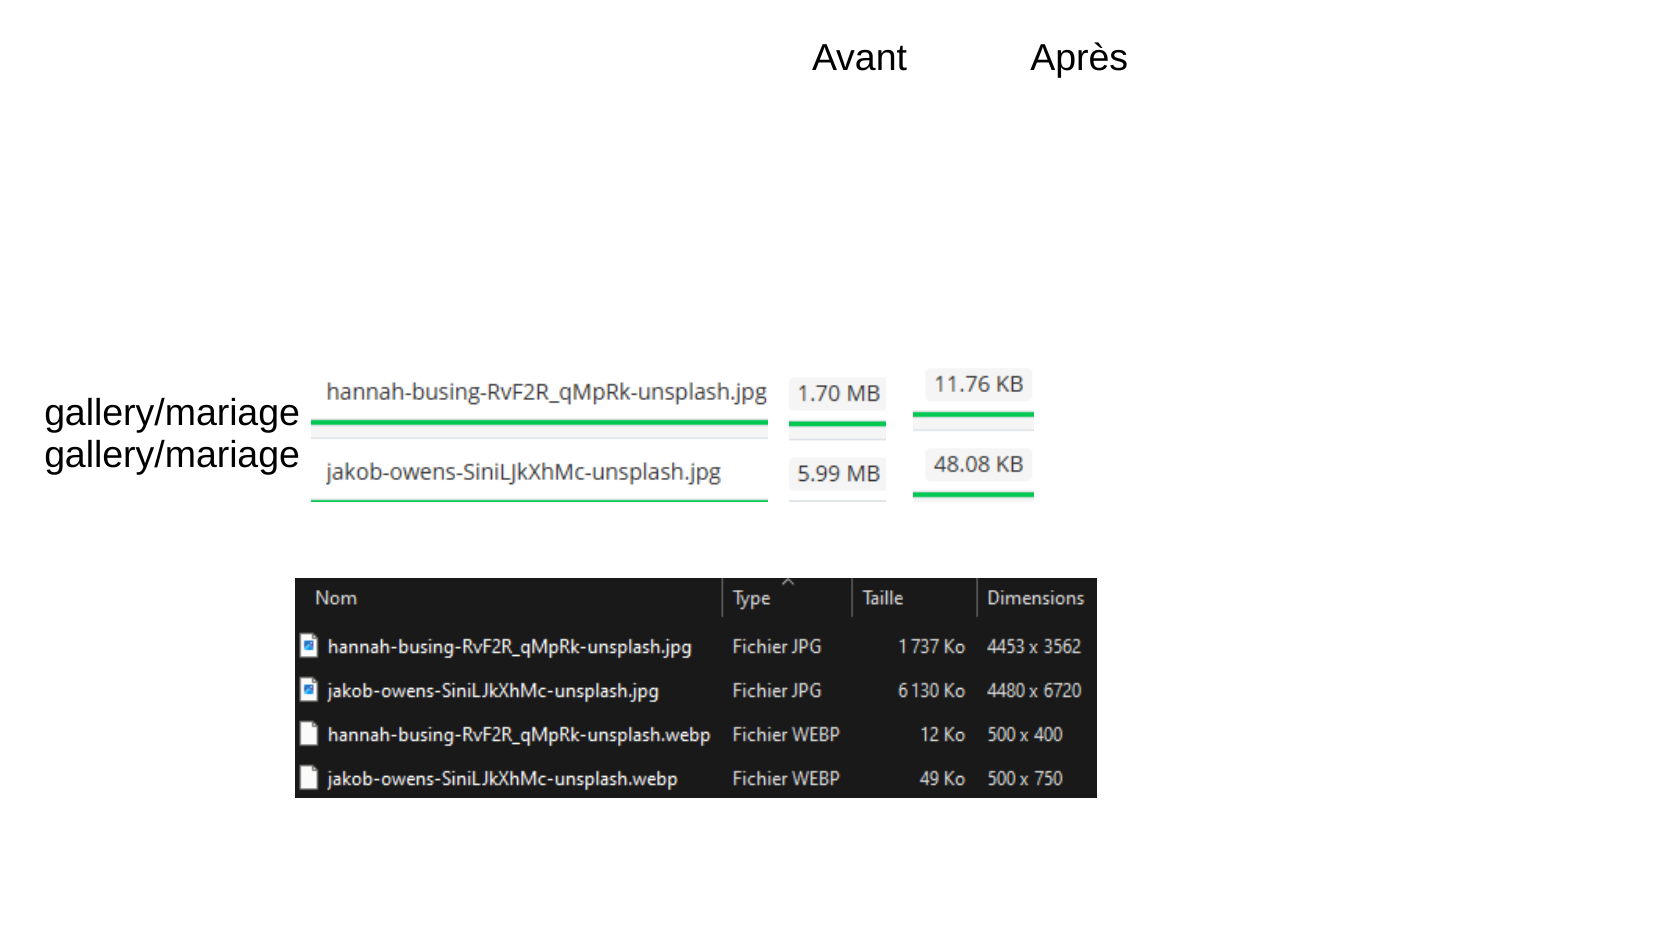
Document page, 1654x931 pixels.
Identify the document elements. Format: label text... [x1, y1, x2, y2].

picture [913, 359, 1034, 502]
picture [295, 578, 1097, 798]
picture [311, 367, 768, 502]
text_box gallery/mariage gallery/mariage [29, 383, 311, 483]
picture [789, 373, 886, 502]
text_box Avant Après [797, 29, 1152, 89]
